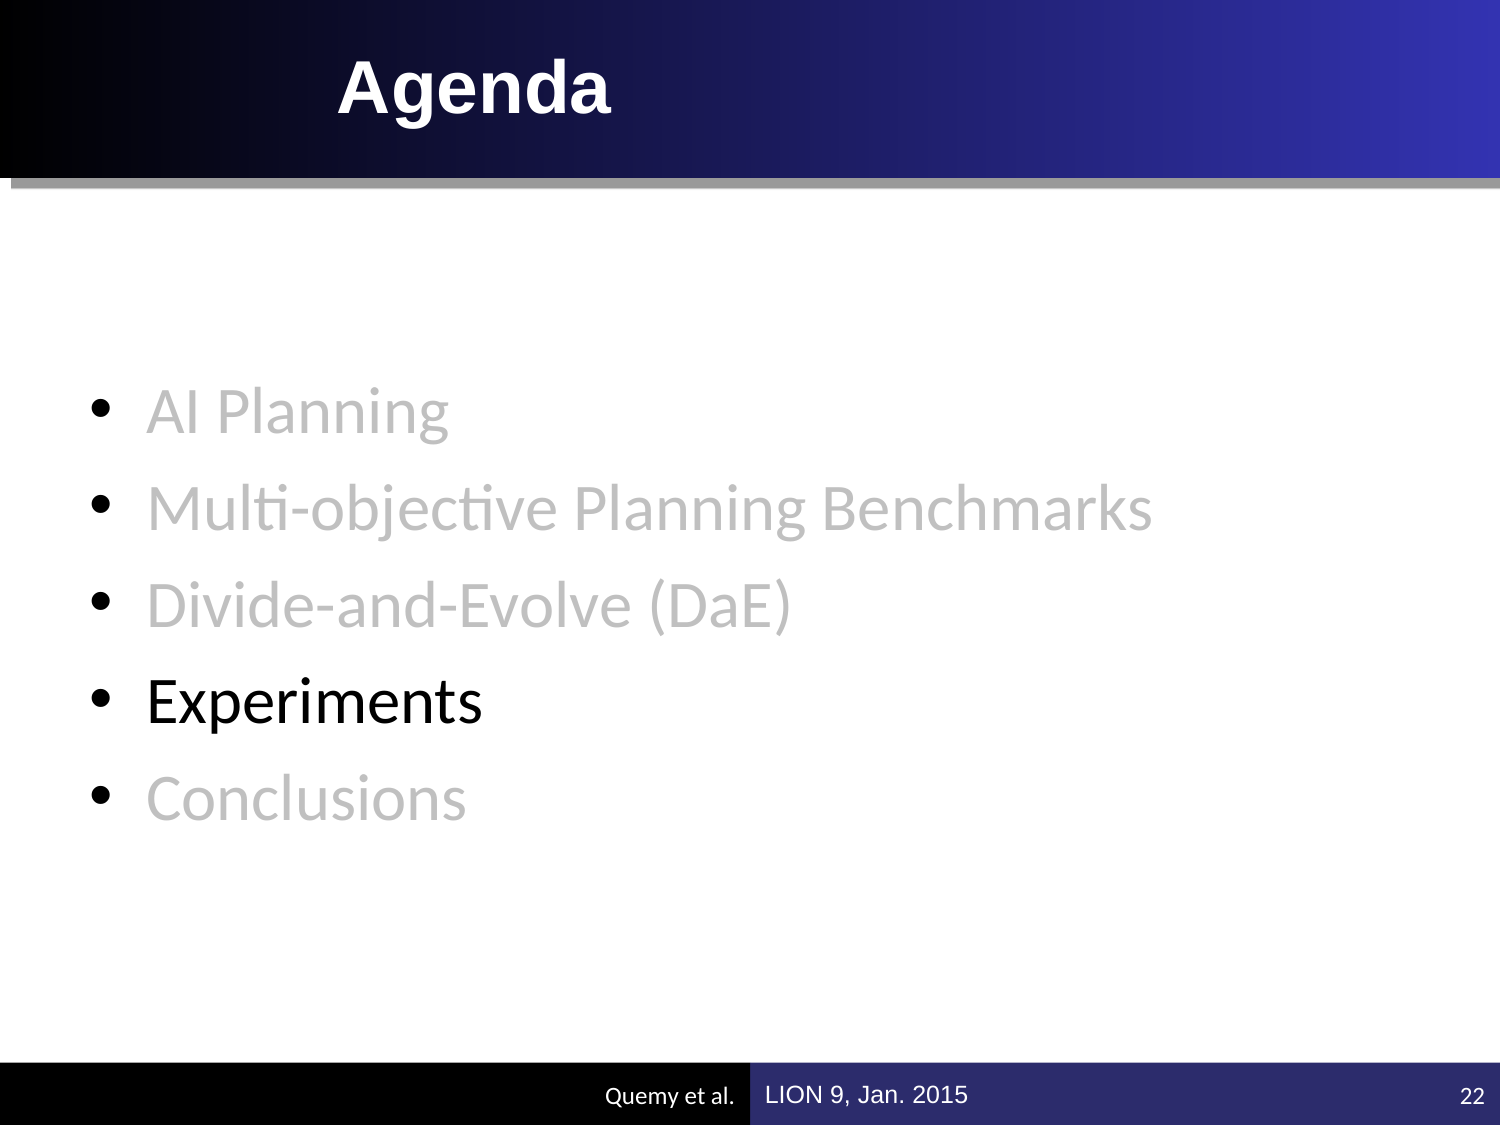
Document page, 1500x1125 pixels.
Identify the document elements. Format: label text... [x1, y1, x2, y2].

list AI Planning Multi-objective Planning Benchmarks Divide-and-Evolve (DaE) Experiments Conclusions [75, 262, 1426, 916]
text_box Agenda [322, 31, 1214, 137]
